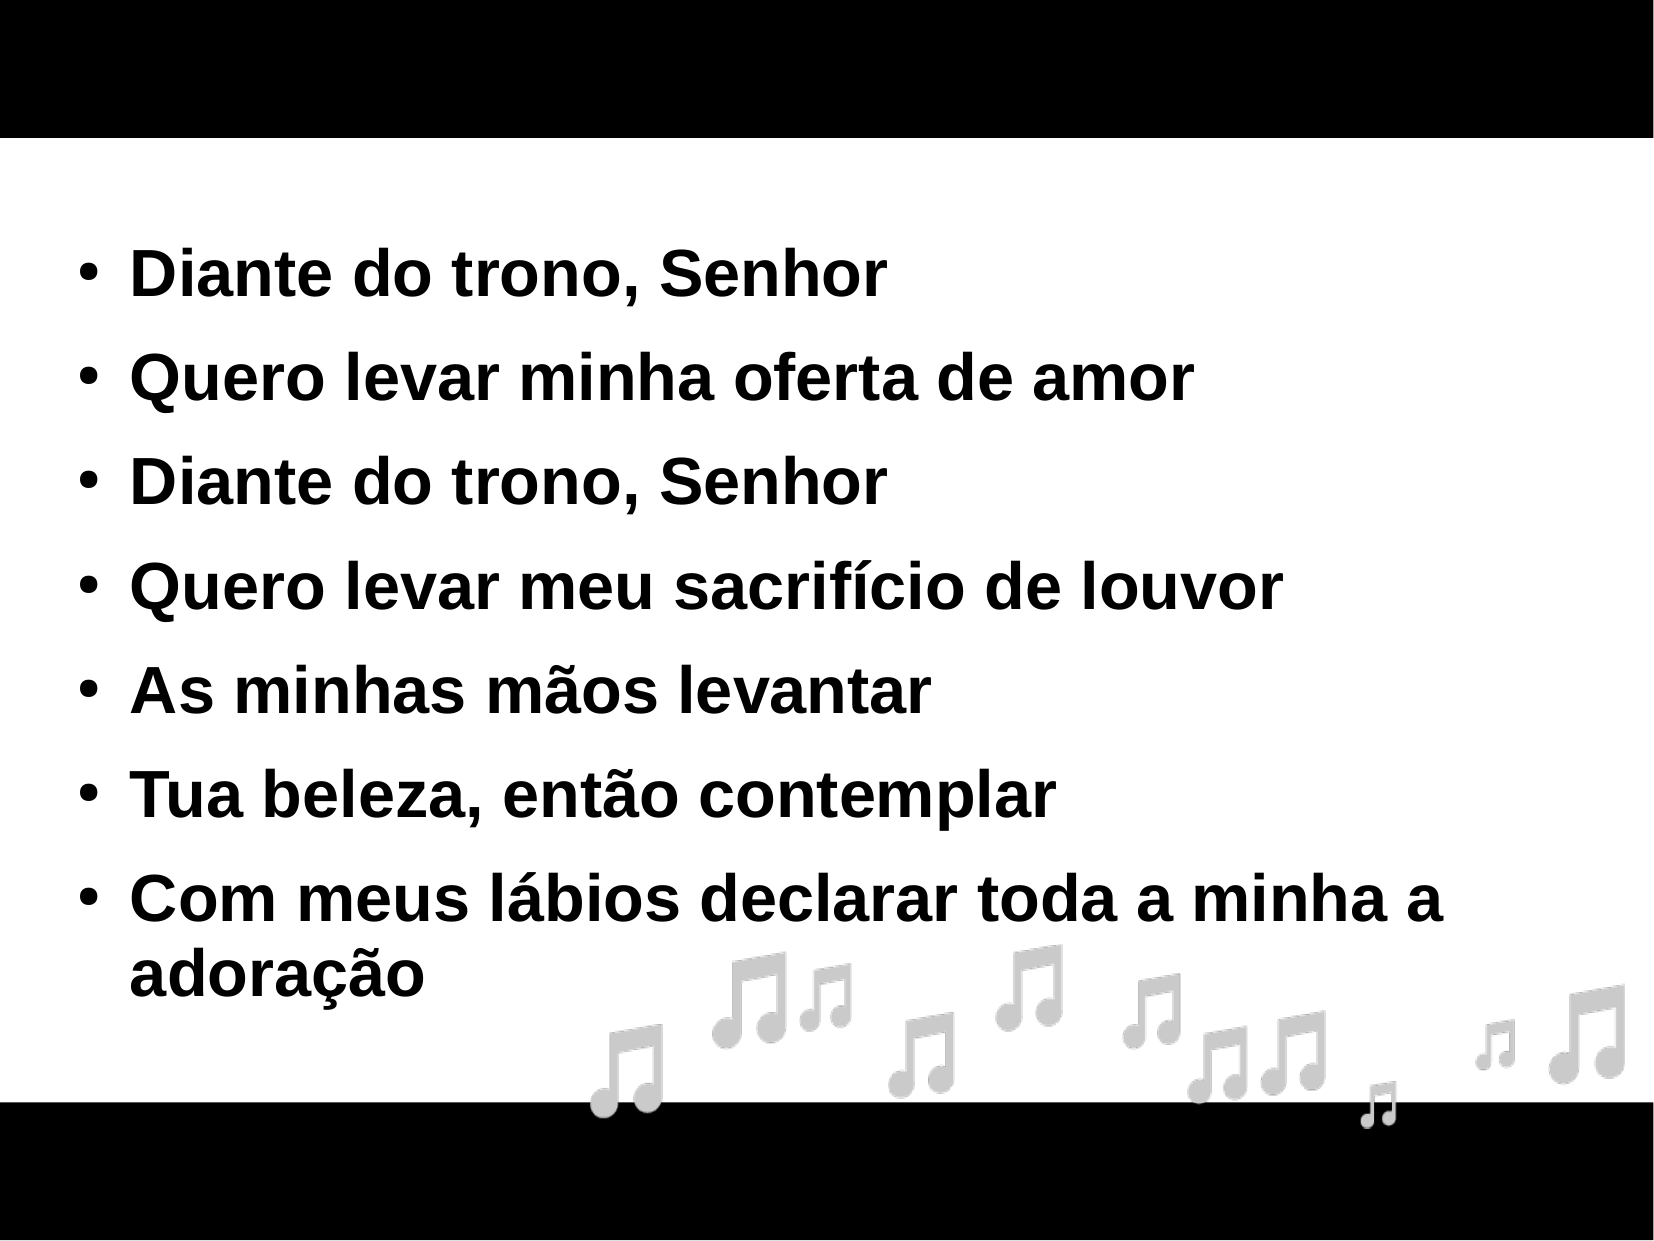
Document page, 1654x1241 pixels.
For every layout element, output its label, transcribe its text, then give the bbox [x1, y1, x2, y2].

list Diante do trono, Senhor Quero levar minha oferta de amor Diante do trono, Senhor Quero levar meu sacrifício de louvor As minhas mãos levantar Tua beleza, então contemplar Com meus lábios declarar toda a minha a adoração [59, 236, 1595, 1024]
